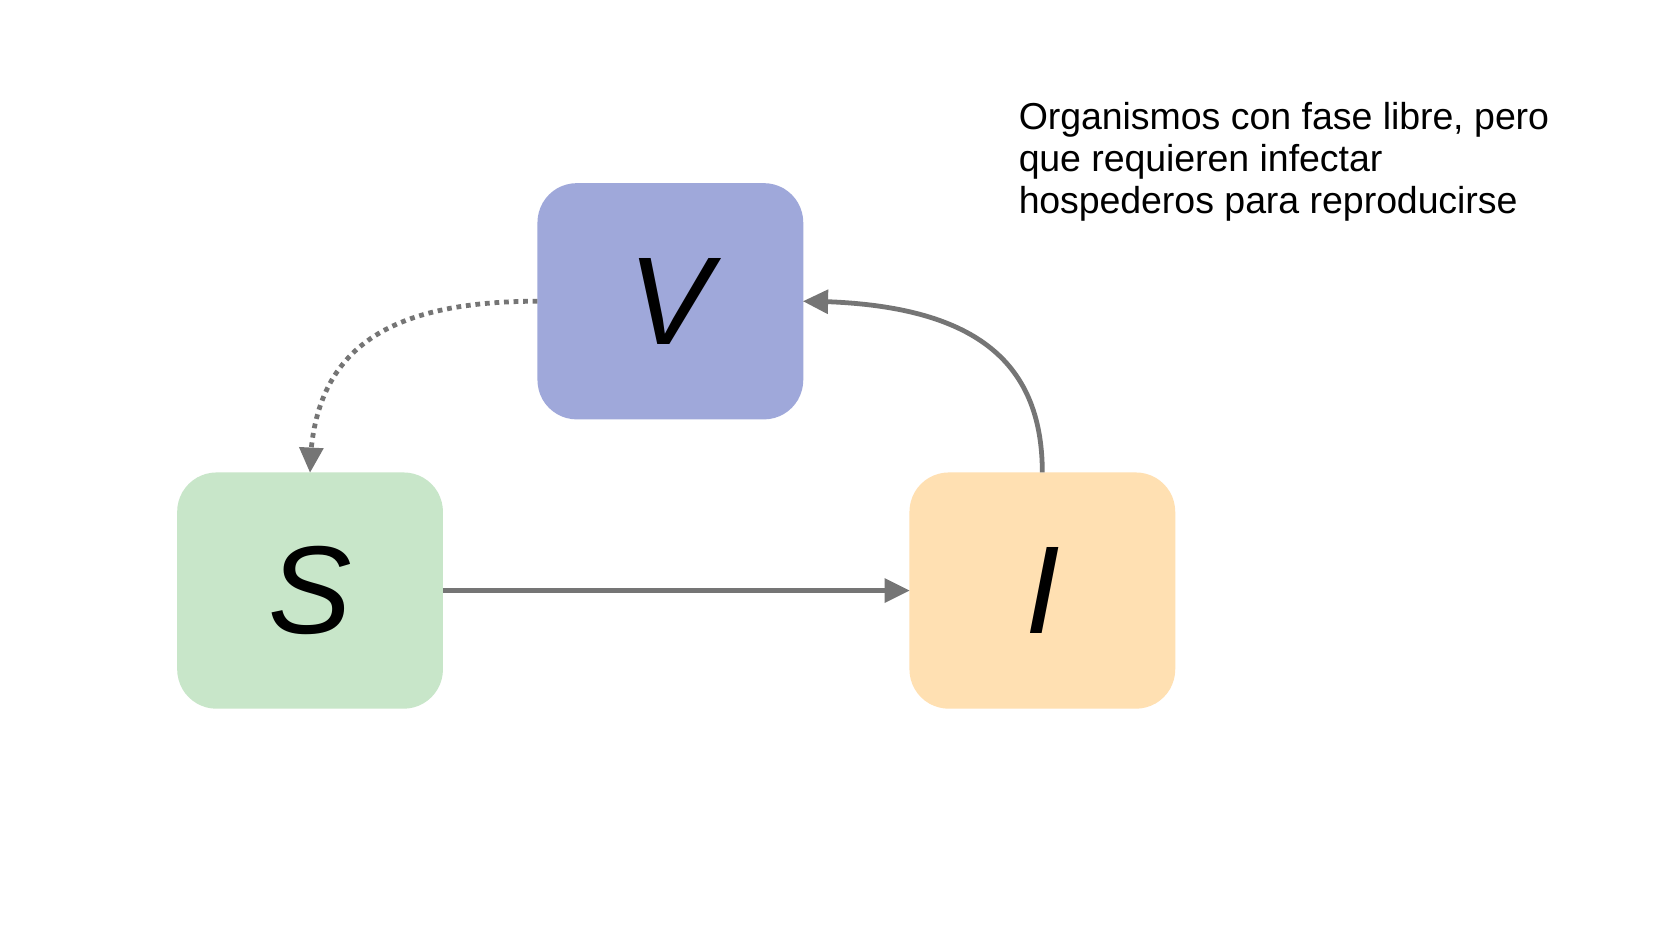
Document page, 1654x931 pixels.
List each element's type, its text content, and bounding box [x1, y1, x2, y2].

text_box Organismos con fase libre, pero que requieren infectar hospederos para reproducirse [1003, 88, 1595, 230]
text_box S [177, 472, 443, 709]
text_box I [909, 472, 1176, 709]
text_box V [537, 183, 804, 420]
